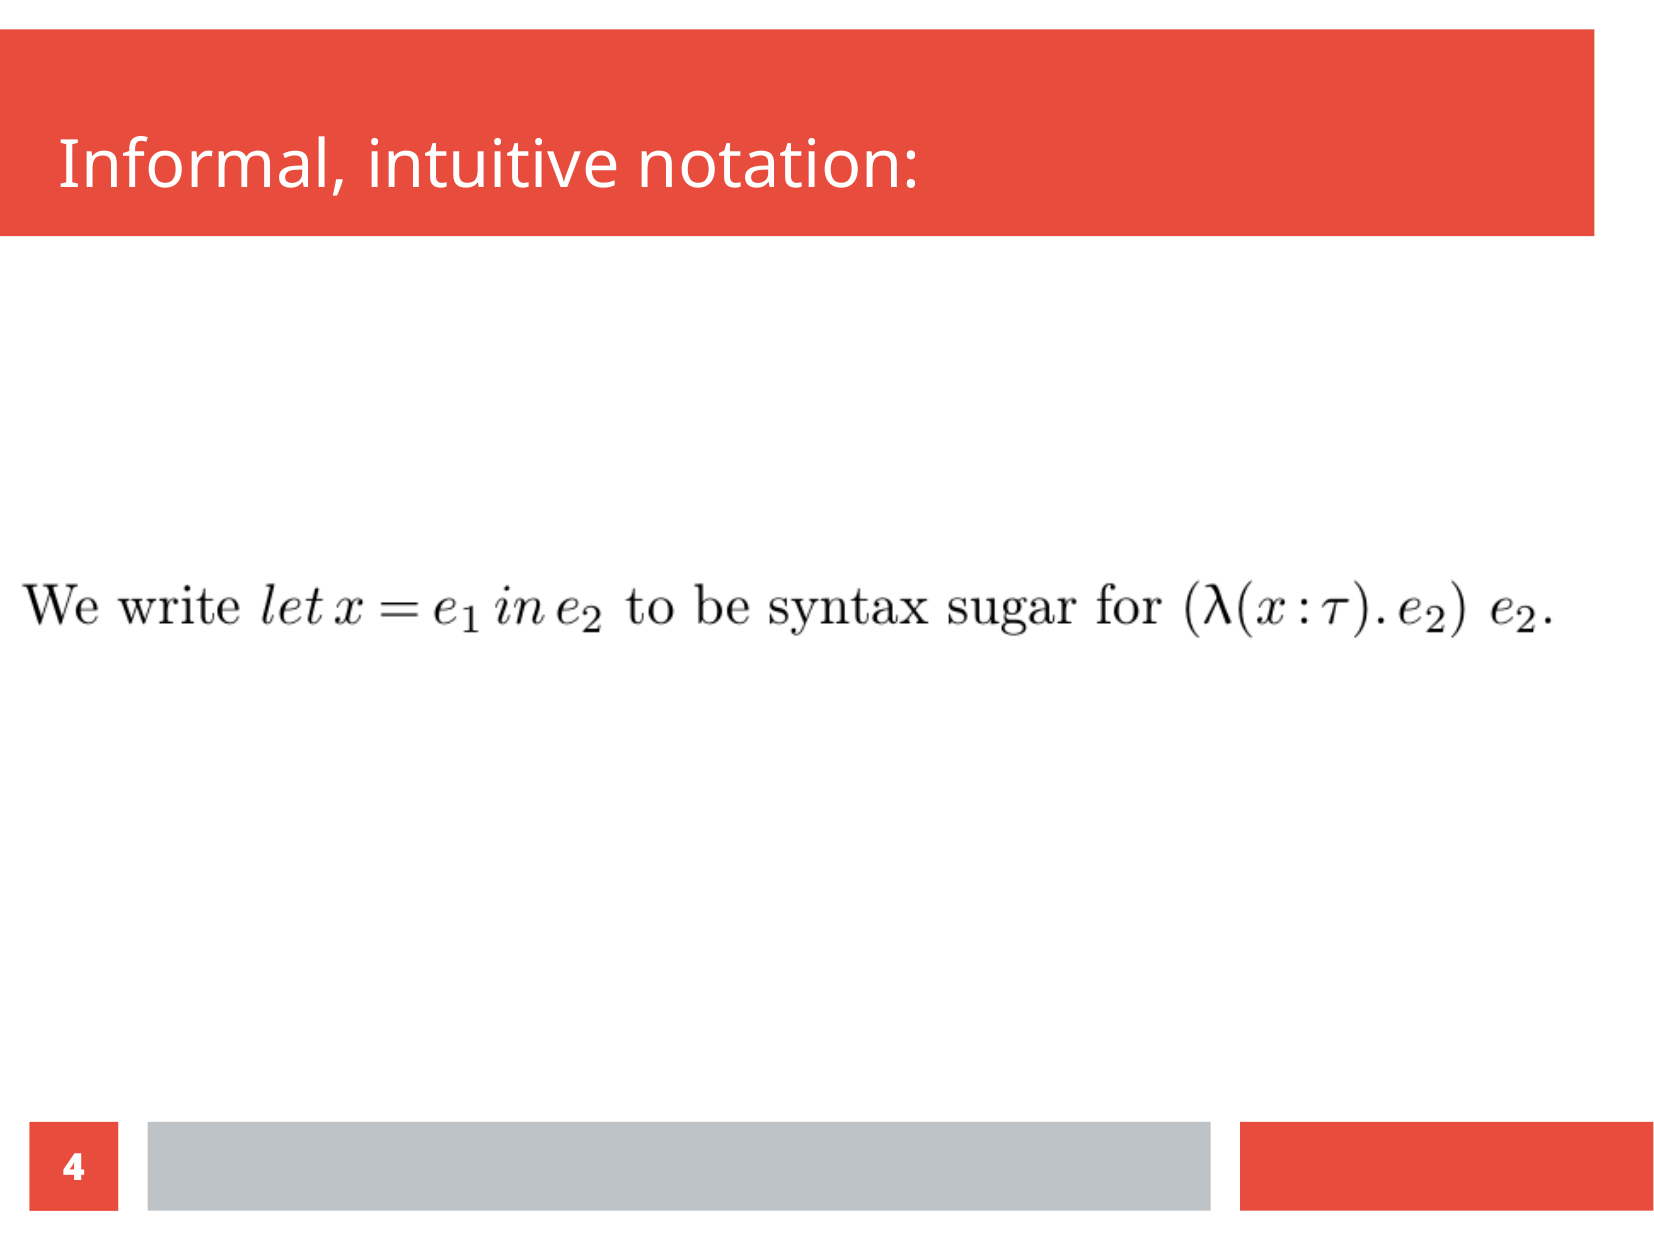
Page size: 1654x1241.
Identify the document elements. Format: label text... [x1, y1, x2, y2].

picture [15, 568, 1561, 643]
title Informal, intuitive notation: [59, 59, 1595, 207]
